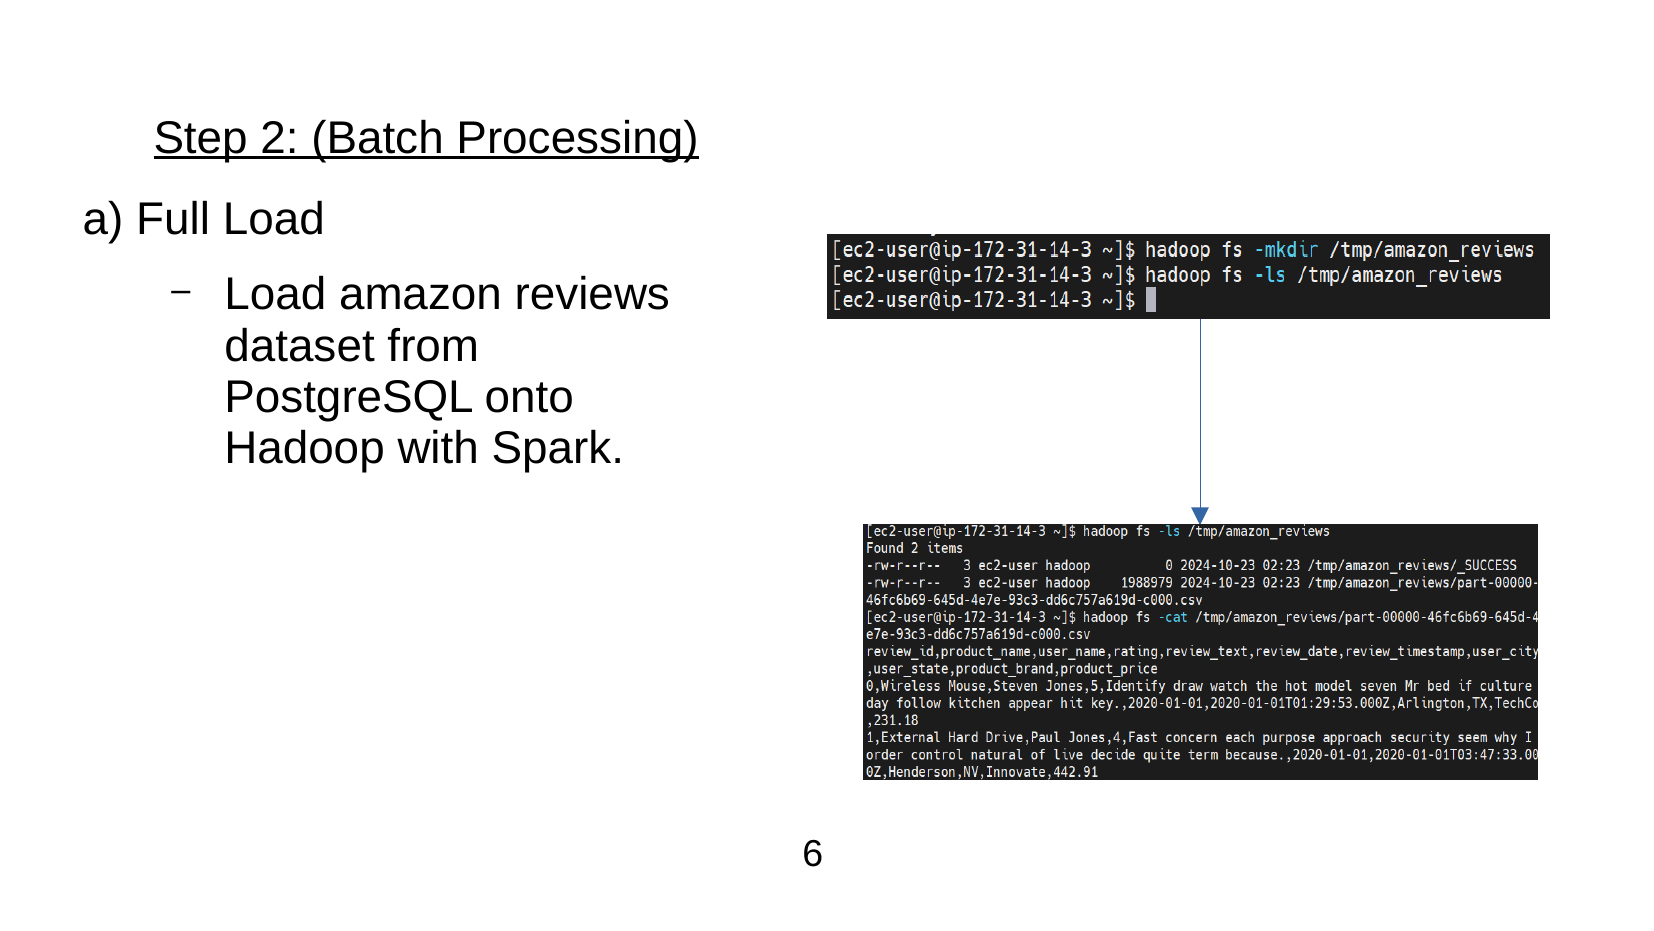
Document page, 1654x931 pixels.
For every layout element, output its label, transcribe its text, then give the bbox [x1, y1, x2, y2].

list Step 2: (Batch Processing) a) Full Load Load amazon reviews dataset from PostgreSQL onto Hadoop with Spark. [82, 112, 713, 488]
text_box <number> [787, 825, 1013, 896]
picture [825, 234, 1550, 319]
picture [862, 524, 1538, 780]
